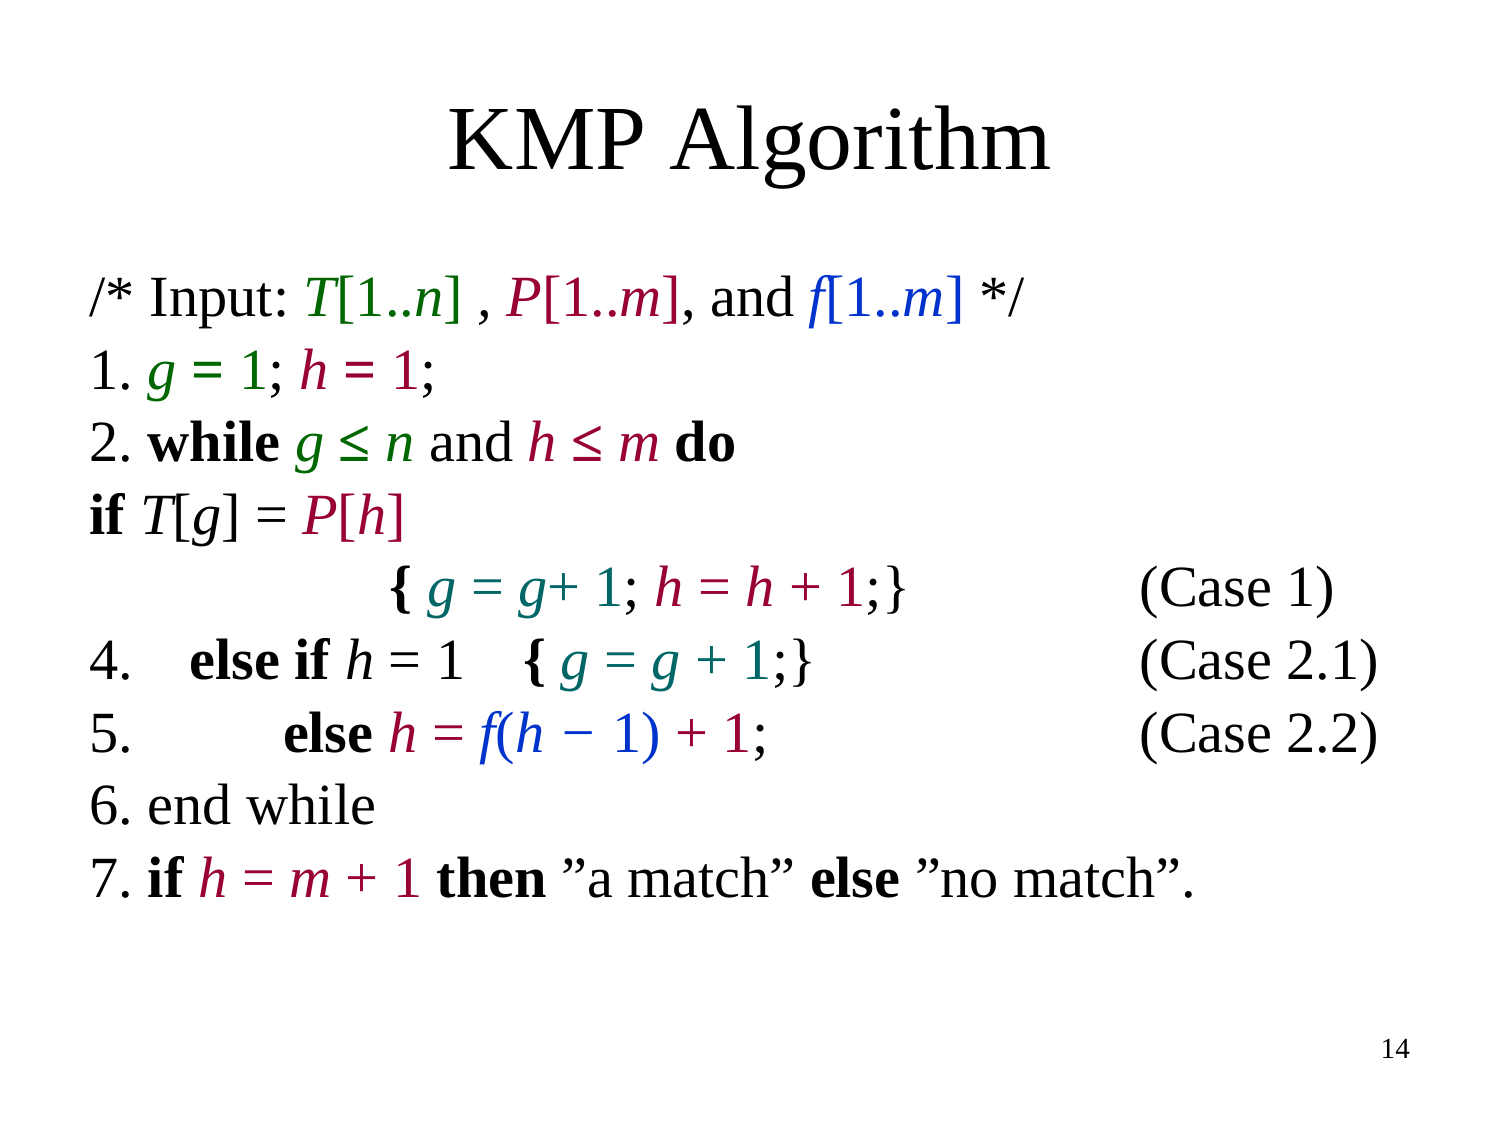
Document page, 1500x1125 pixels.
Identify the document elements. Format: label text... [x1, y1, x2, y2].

title KMP Algorithm [75, 45, 1426, 233]
list /* Input: T[1..n] , P[1..m], and f[1..m] */ 1. g = 1; h = 1; 2. while g ≤ n and h ≤ m do if T[g] = P[h] { g = g+ 1; h = h + 1;} (Case 1) 4. else if h = 1 { g = g + 1;} (Case 2.1) 5. else h = f(h − 1) + 1; (Case 2.2) 6. end while 7. if h = m + 1 then ”a match” else ”no match”. [75, 262, 1426, 1006]
